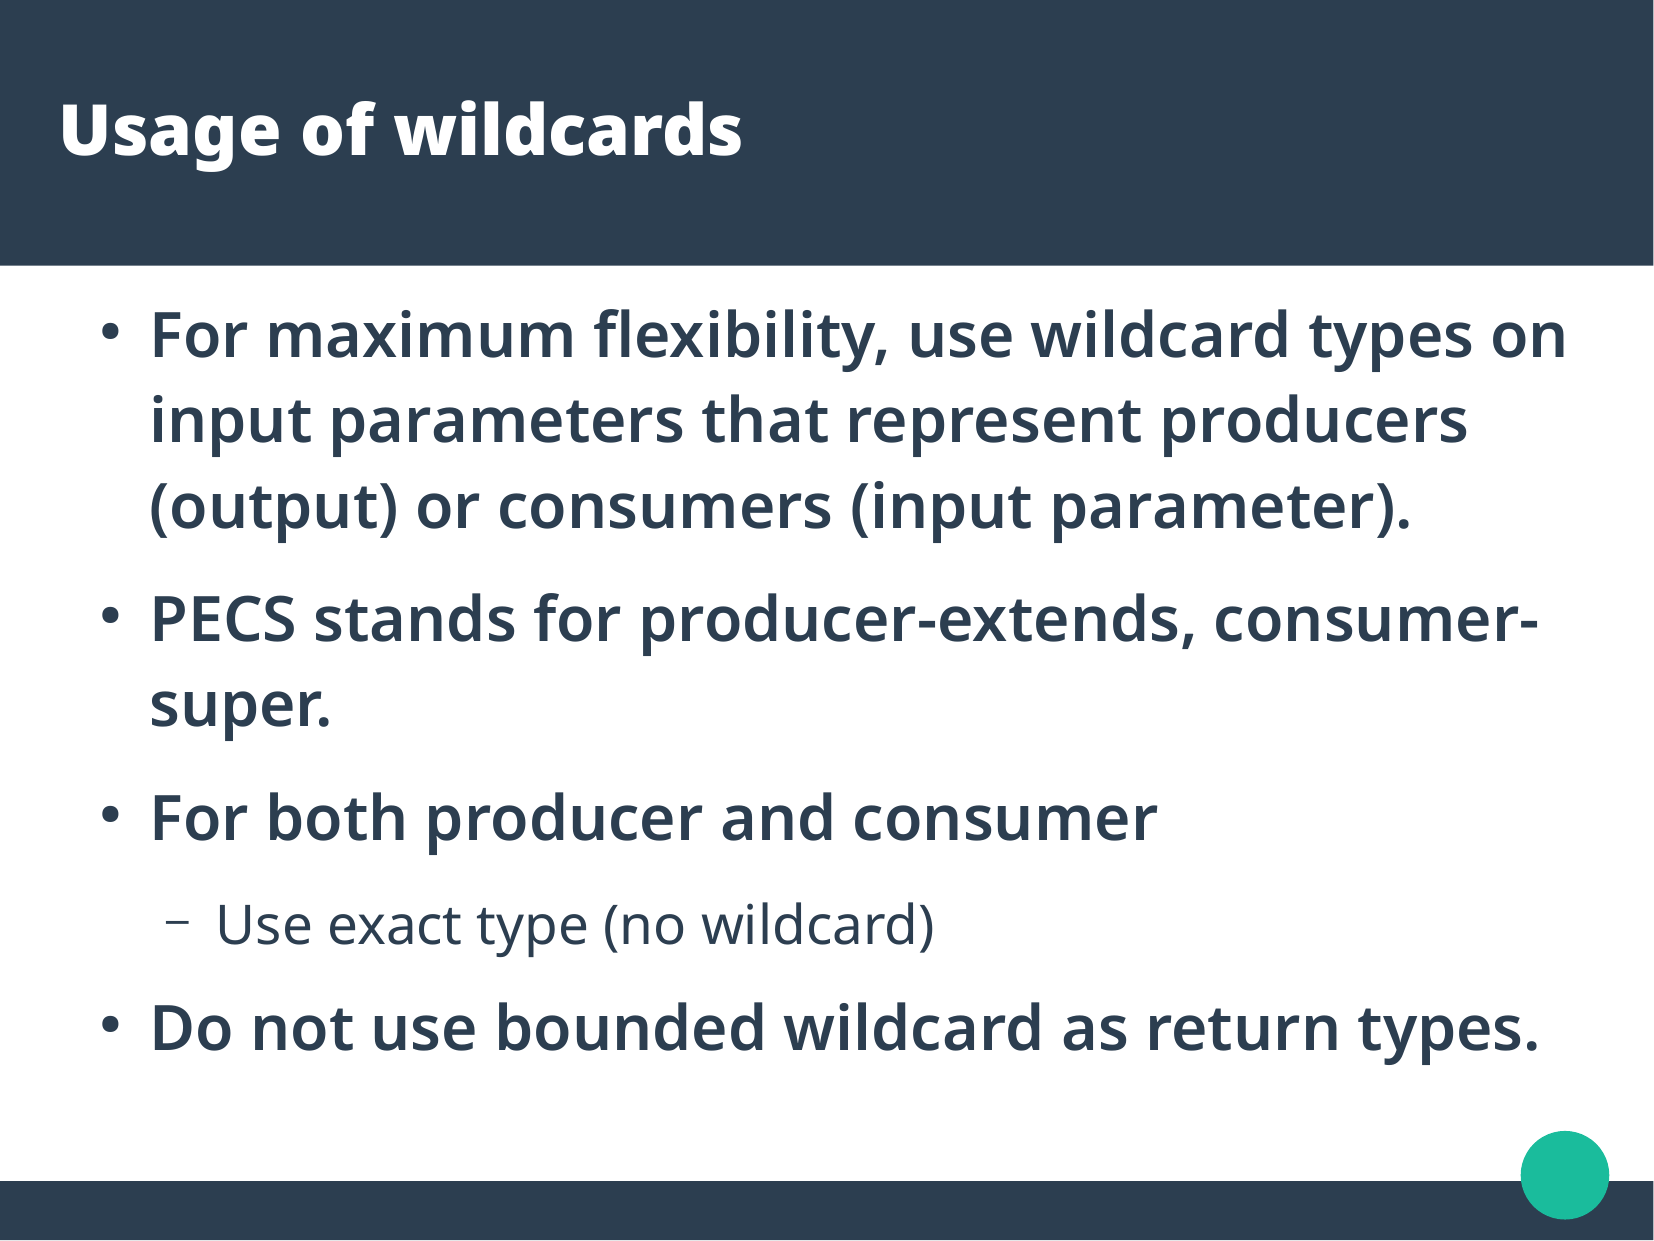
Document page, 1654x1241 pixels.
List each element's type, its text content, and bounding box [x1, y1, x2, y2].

title Usage of wildcards [59, 49, 1595, 207]
list For maximum flexibility, use wildcard types on input parameters that represent producers (output) or consumers (input parameter). PECS stands for producer-extends, consumer-super. For both producer and consumer Use exact type (no wildcard) Do not use bounded wildcard as return types. [82, 290, 1571, 1081]
